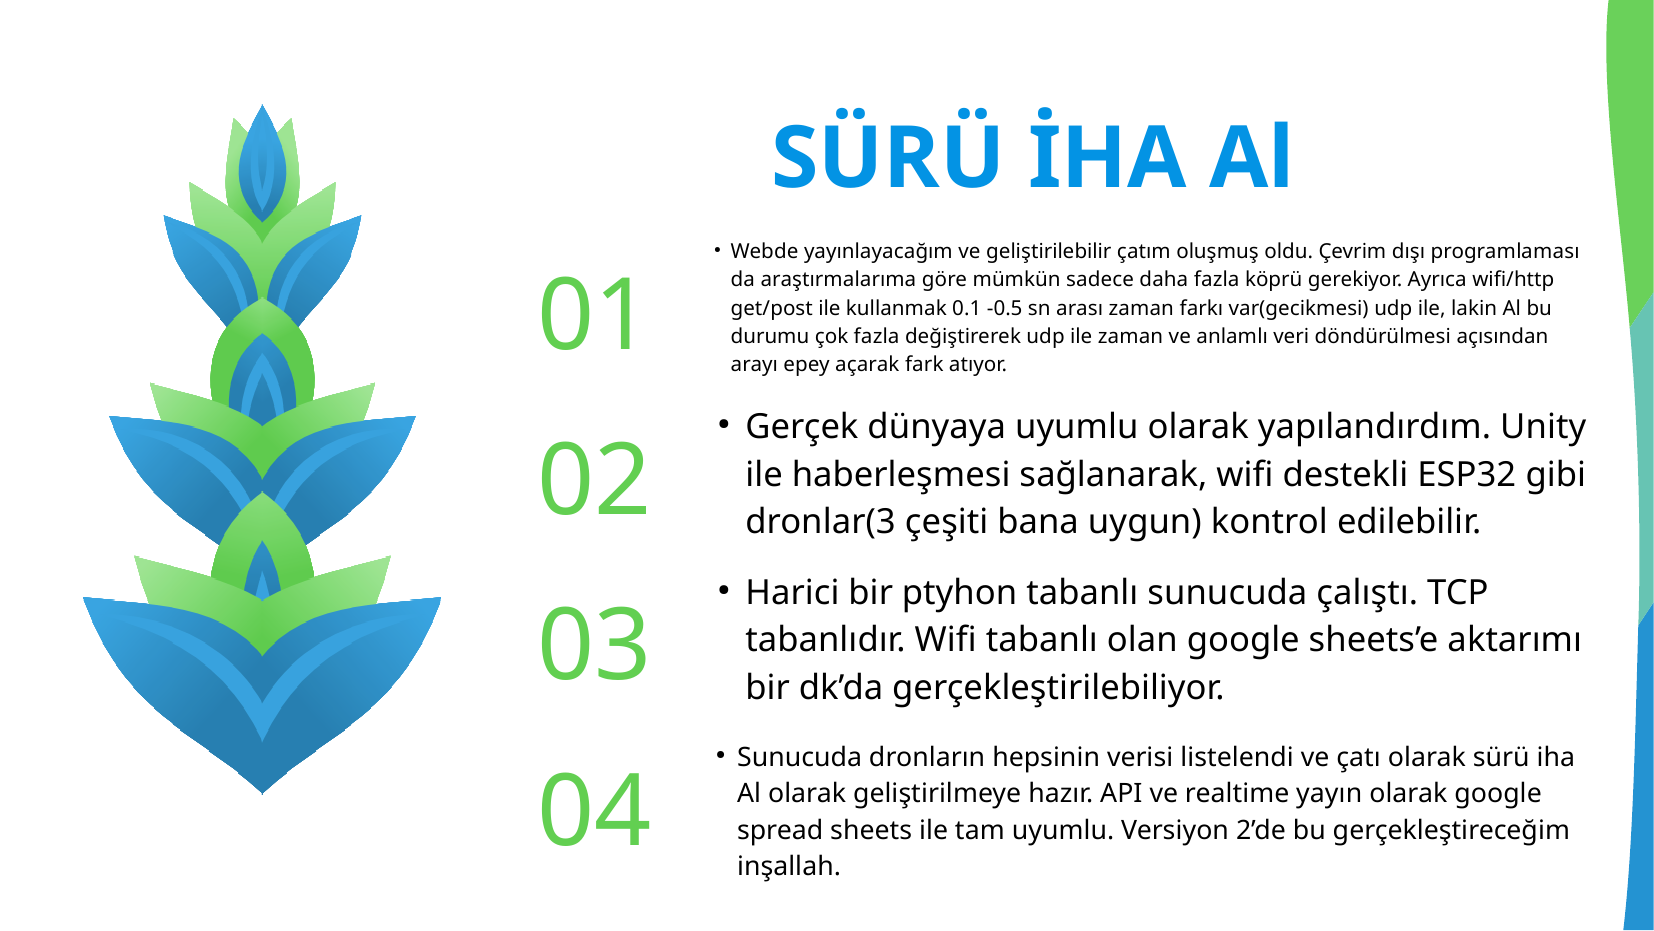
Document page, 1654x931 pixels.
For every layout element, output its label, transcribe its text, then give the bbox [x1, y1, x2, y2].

text_box 04 [531, 732, 680, 881]
text_box 01 [531, 236, 680, 385]
text_box 02 [531, 401, 680, 550]
picture [83, 104, 441, 796]
list Webde yayınlayacağım ve geliştirilebilir çatım oluşmuş oldu. Çevrim dışı programlaması da araştırmalarıma göre mümkün sadece daha fazla köprü gerekiyor. Ayrıca wifi/http get/post ile kullanmak 0.1 -0.5 sn arası zaman farkı var(gecikmesi) udp ile, lakin Al bu durumu çok fazla değiştirerek udp ile zaman ve anlamlı veri döndürülmesi açısından arayı epey açarak fark atıyor. [708, 236, 1595, 384]
title SÜRÜ İHA Al [472, 94, 1595, 213]
list Gerçek dünyaya uyumlu olarak yapılandırdım. Unity ile haberleşmesi sağlanarak, wifi destekli ESP32 gibi dronlar(3 çeşiti bana uygun) kontrol edilebilir. [708, 401, 1595, 550]
text_box 03 [531, 566, 680, 716]
list Harici bir ptyhon tabanlı sunucuda çalıştı. TCP tabanlıdır. Wifi tabanlı olan google sheets’e aktarımı bir dk’da gerçekleştirilebiliyor. [708, 566, 1595, 715]
list Sunucuda dronların hepsinin verisi listelendi ve çatı olarak sürü iha Al olarak geliştirilmeye hazır. API ve realtime yayın olarak google spread sheets ile tam uyumlu. Versiyon 2’de bu gerçekleştireceğim inşallah. [708, 738, 1595, 886]
